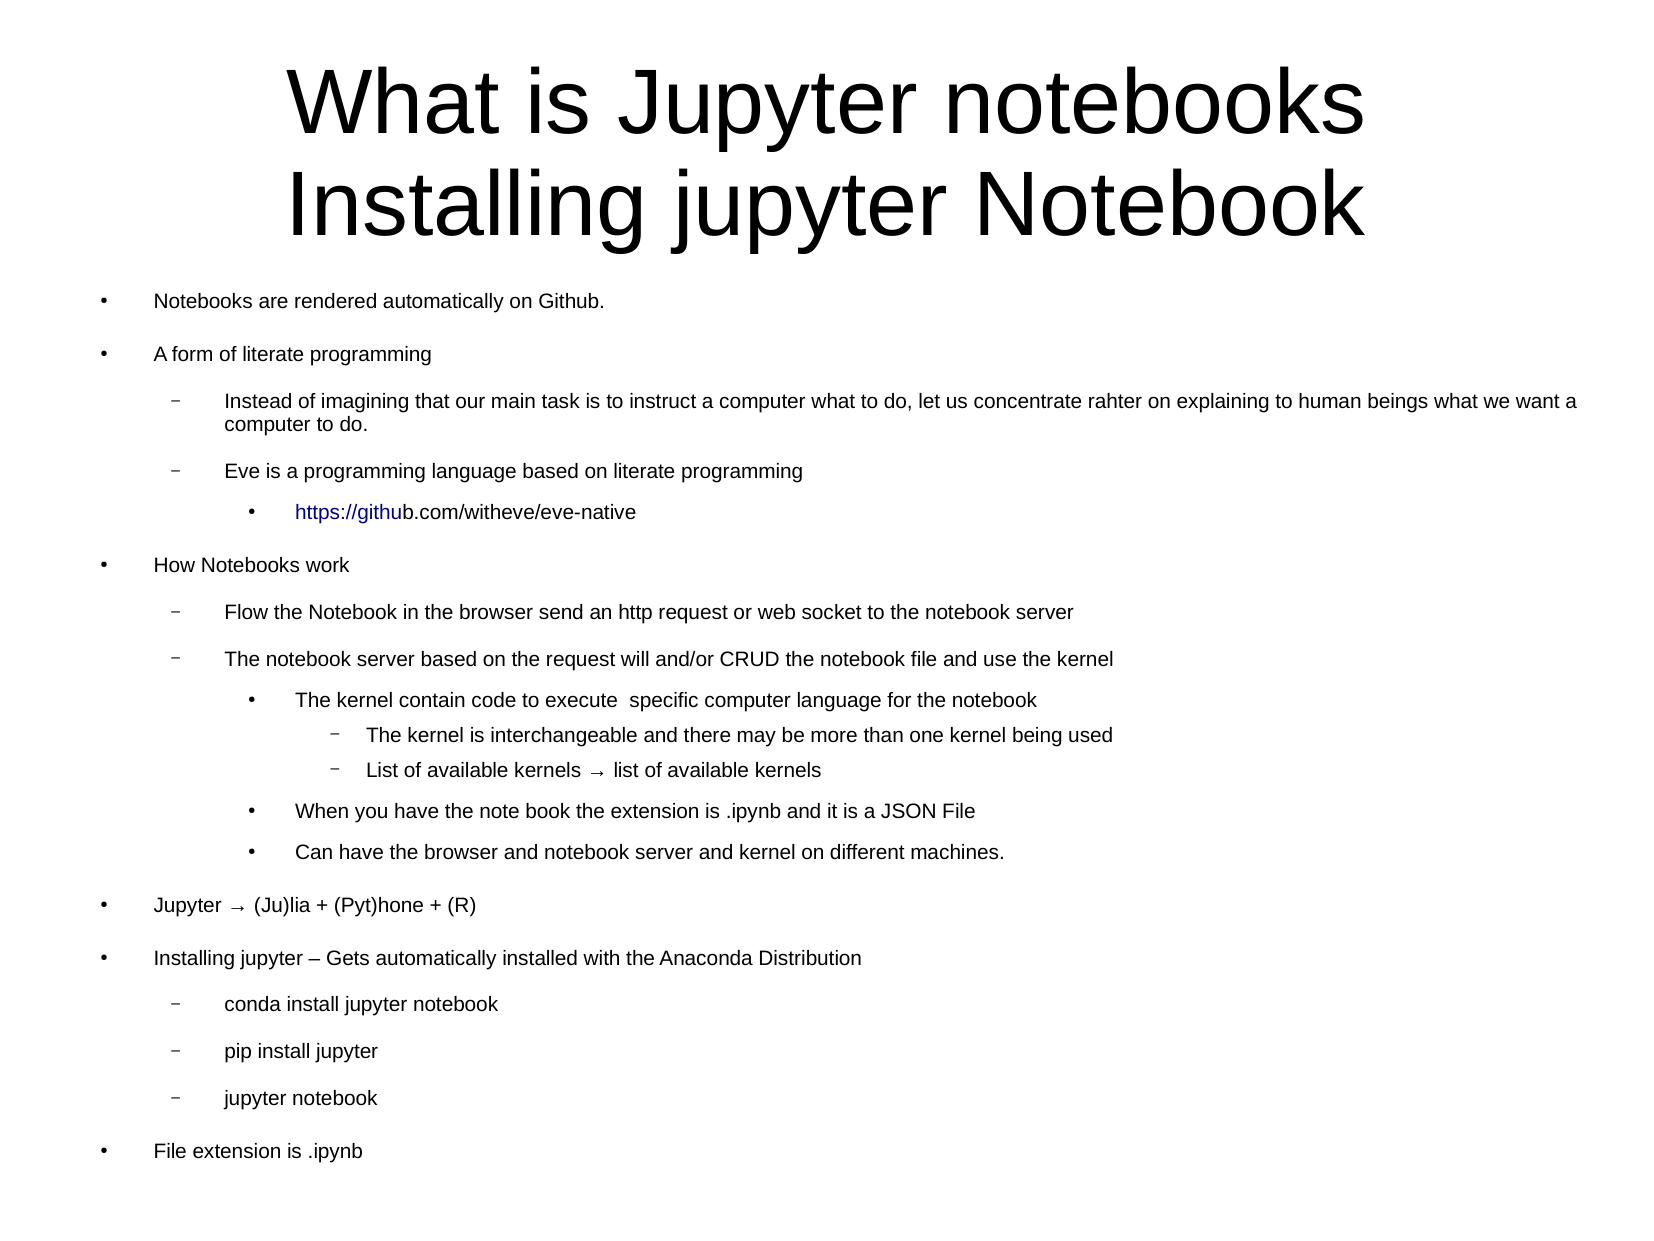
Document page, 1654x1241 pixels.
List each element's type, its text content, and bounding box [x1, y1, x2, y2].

list Notebooks are rendered automatically on Github. A form of literate programming Instead of imagining that our main task is to instruct a computer what to do, let us concentrate rahter on explaining to human beings what we want a computer to do. Eve is a programming language based on literate programming https://github.com/witheve/eve-native How Notebooks work Flow the Notebook in the browser send an http request or web socket to the notebook server The notebook server based on the request will and/or CRUD the notebook file and use the kernel The kernel contain code to execute specific computer language for the notebook The kernel is interchangeable and there may be more than one kernel being used List of available kernels → list of available kernels When you have the note book the extension is .ipynb and it is a JSON File Can have the browser and notebook server and kernel on different machines. Jupyter → (Ju)lia + (Pyt)hone + (R) Installing jupyter – Gets automatically installed with the Anaconda Distribution conda install jupyter notebook pip install jupyter jupyter notebook File extension is .ipynb [82, 290, 1583, 1241]
title What is Jupyter notebooks Installing jupyter Notebook [82, 49, 1571, 257]
